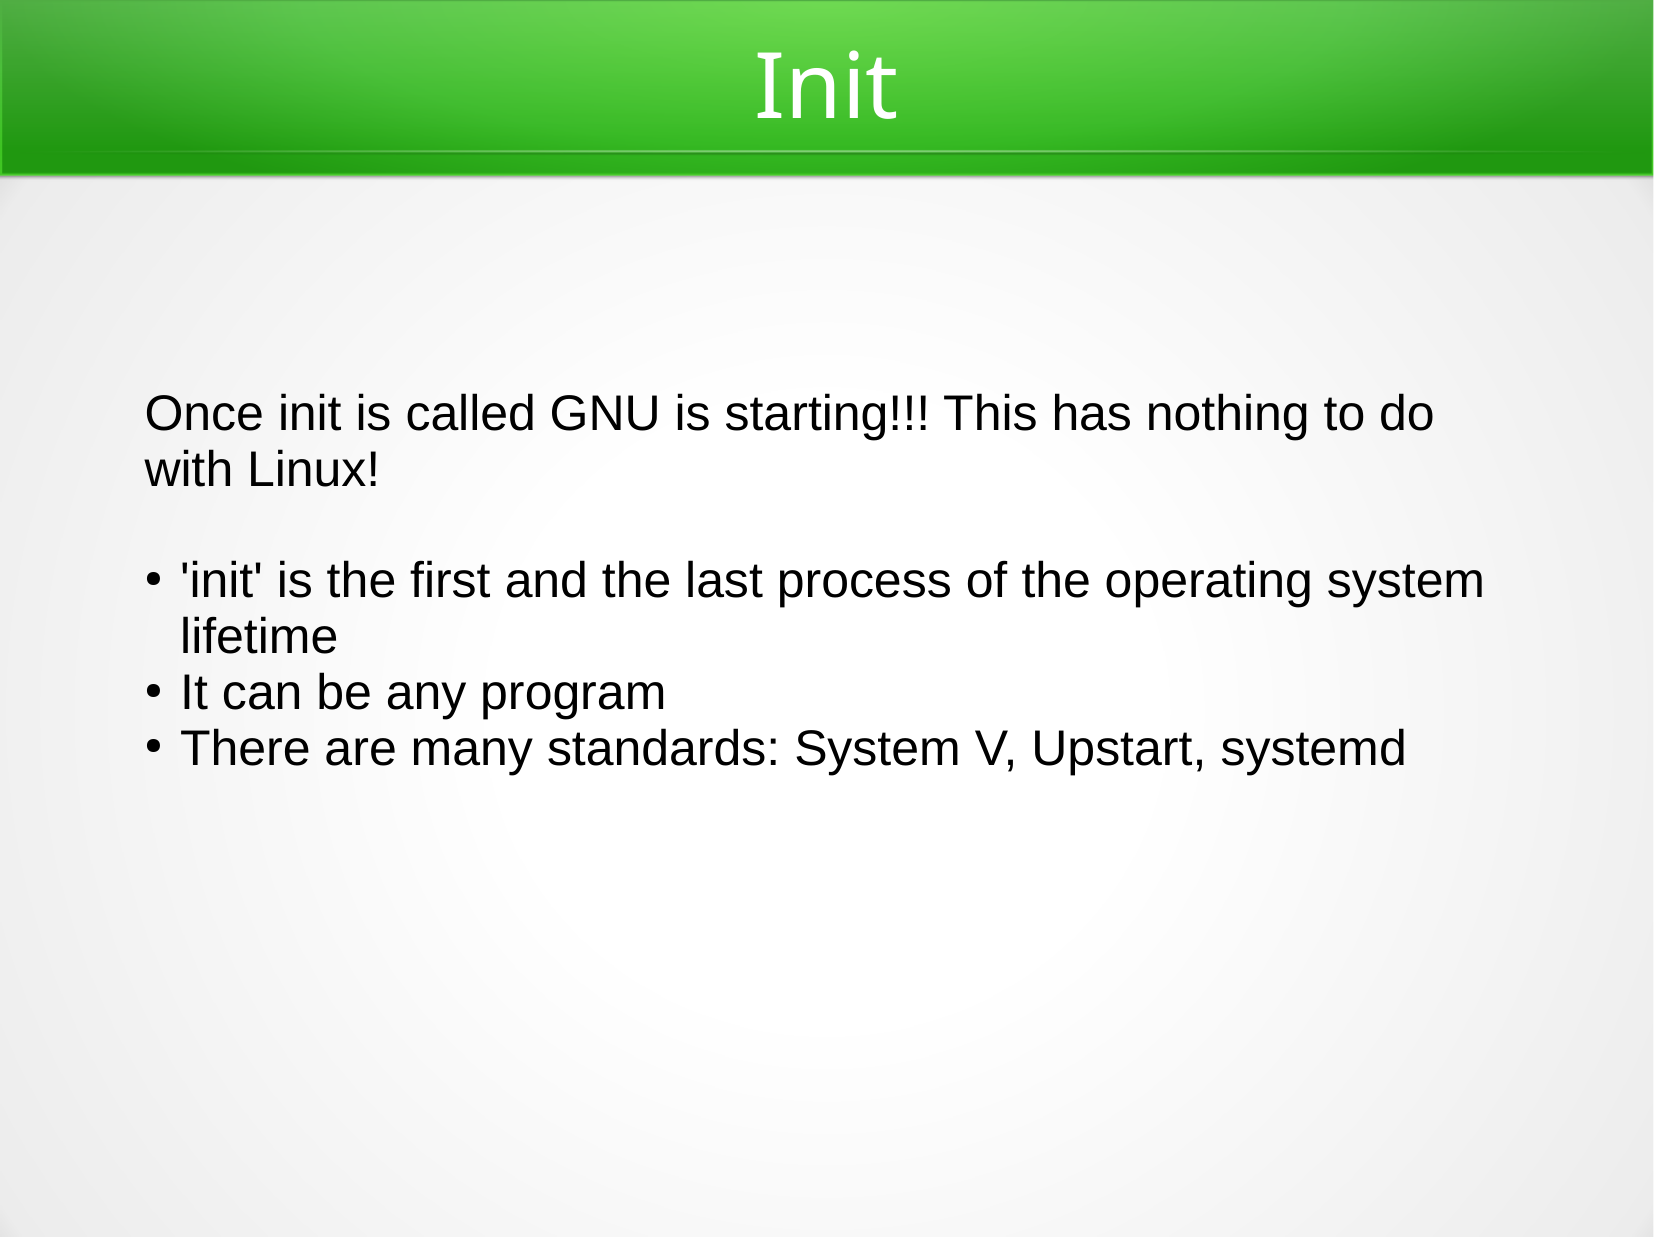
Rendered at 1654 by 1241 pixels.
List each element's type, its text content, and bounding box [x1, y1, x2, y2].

picture [0, 0, 1654, 1237]
title Init [82, 11, 1571, 154]
text_box Once init is called GNU is starting!!! This has nothing to do with Linux! 'init' is the first and the last process of the operating system lifetime It can be any program There are many standards: System V, Upstart, systemd [129, 377, 1548, 839]
